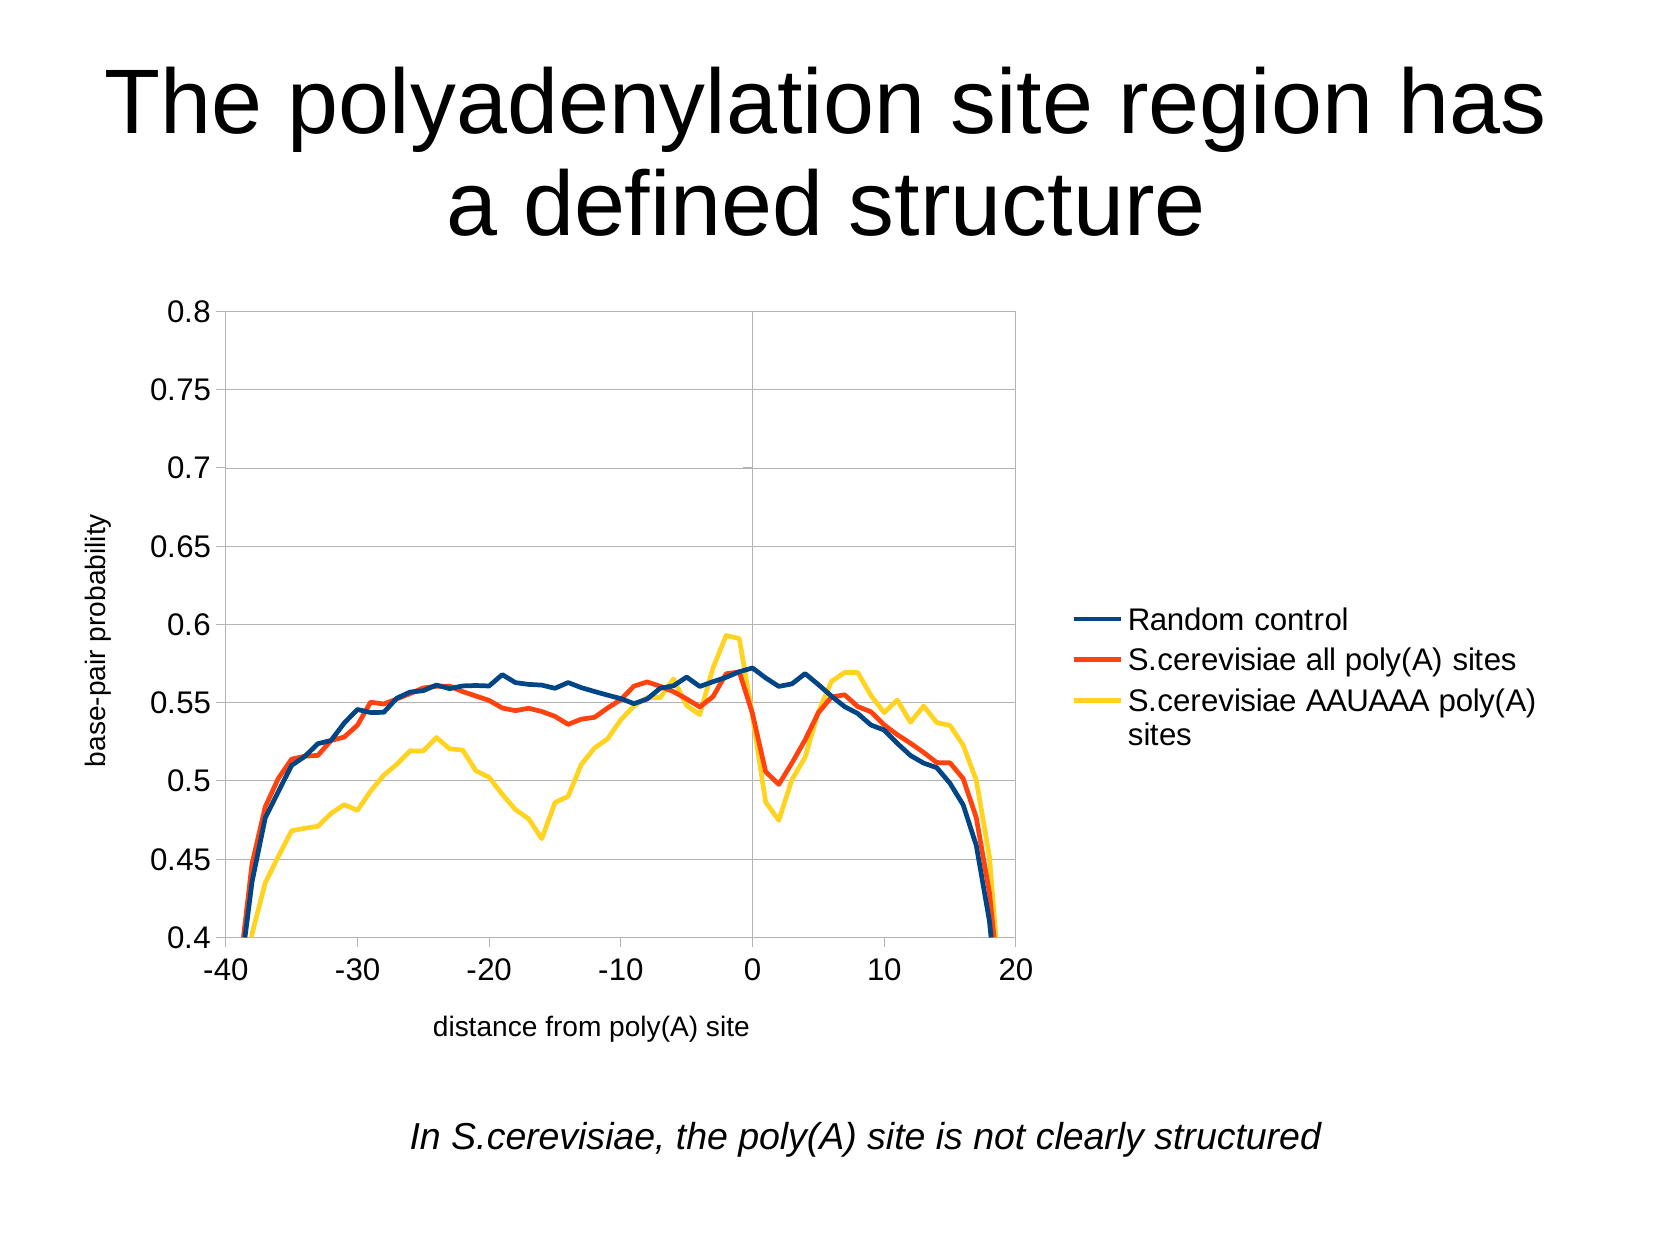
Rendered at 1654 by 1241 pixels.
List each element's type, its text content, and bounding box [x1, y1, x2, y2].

chart [44, 278, 1561, 1076]
title The polyadenylation site region has a defined structure [82, 49, 1571, 257]
text_box In S.cerevisiae, the poly(A) site is not clearly structured [394, 1108, 1337, 1166]
